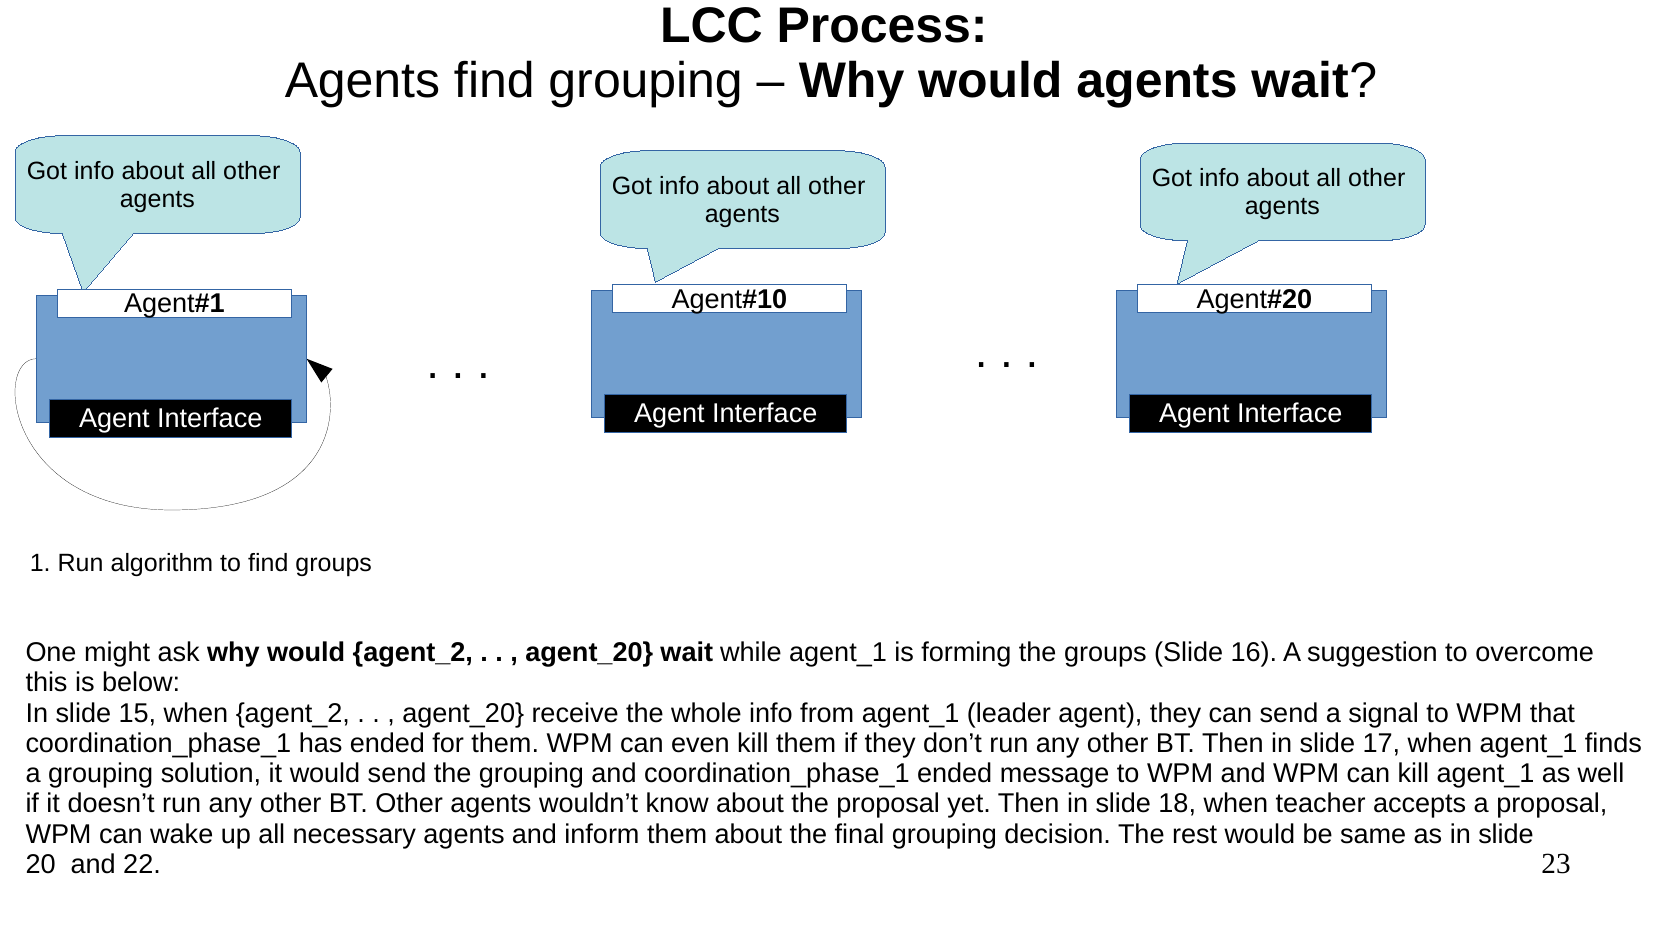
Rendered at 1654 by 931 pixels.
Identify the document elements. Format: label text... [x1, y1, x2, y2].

text_box One might ask why would {agent_2, . . , agent_20} wait while agent_1 is forming the groups (Slide 16). A suggestion to overcome this is below: In slide 15, when {agent_2, . . , agent_20} receive the whole info from agent_1 (leader agent), they can send a signal to WPM that coordination_phase_1 has ended for them. WPM can even kill them if they don’t run any other BT. Then in slide 17, when agent_1 finds a grouping solution, it would send the grouping and coordination_phase_1 ended message to WPM and WPM can kill agent_1 as well if it doesn’t run any other BT. Other agents wouldn’t know about the proposal yet. Then in slide 18, when teacher accepts a proposal, WPM can wake up all necessary agents and inform them about the final grouping decision. The rest would be same as in slide 20 and 22. [10, 629, 1654, 887]
text_box 1. Run algorithm to find groups [15, 540, 388, 584]
text_box . . . [960, 318, 1066, 406]
text_box Agent Interface [49, 399, 292, 438]
text_box Agent#1 [57, 289, 292, 318]
text_box Got info about all other agents [1140, 143, 1426, 284]
text_box Got info about all other agents [15, 135, 301, 289]
text_box Agent Interface [1129, 394, 1372, 433]
text_box [1116, 290, 1387, 418]
text_box [36, 295, 307, 423]
text_box Agent#10 [612, 284, 847, 313]
text_box Got info about all other agents [600, 150, 886, 283]
text_box Agent Interface [604, 394, 847, 433]
text_box . . . [411, 330, 517, 417]
title LCC Process: Agents find grouping – Why would agents wait? [86, 0, 1576, 109]
text_box Agent#20 [1137, 284, 1372, 313]
text_box [591, 290, 862, 418]
